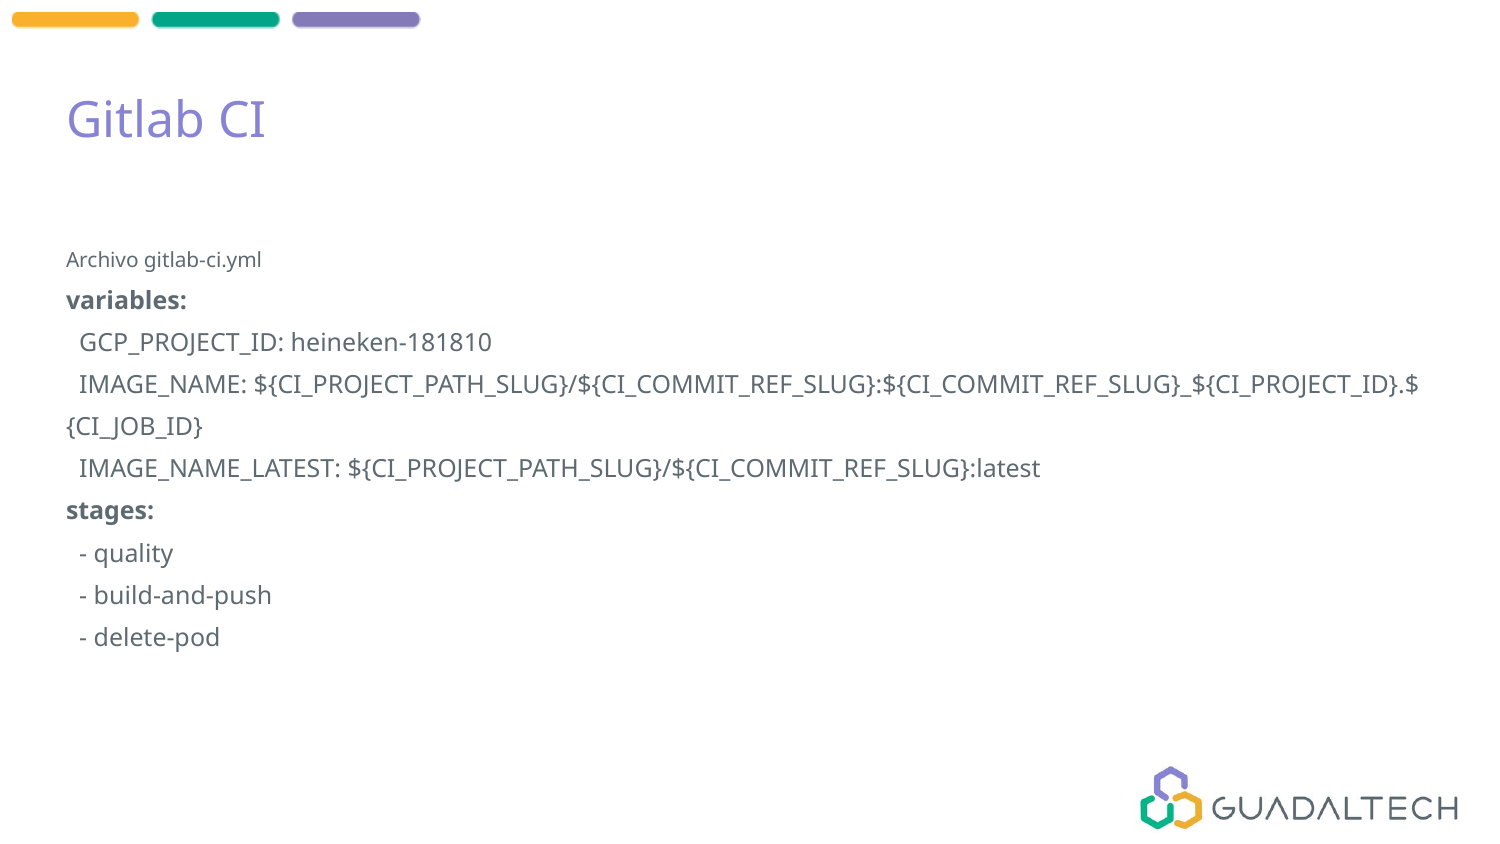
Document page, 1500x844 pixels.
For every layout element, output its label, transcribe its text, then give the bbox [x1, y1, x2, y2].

picture [12, 12, 421, 29]
list Archivo gitlab-ci.yml variables: GCP_PROJECT_ID: heineken-181810 IMAGE_NAME: ${CI_PROJECT_PATH_SLUG}/${CI_COMMIT_REF_SLUG}:${CI_COMMIT_REF_SLUG}_${CI_PROJECT_ID}.${CI_JOB_ID} IMAGE_NAME_LATEST: ${CI_PROJECT_PATH_SLUG}/${CI_COMMIT_REF_SLUG}:latest stages: - quality - build-and-push - delete-pod [51, 221, 1449, 783]
title Gitlab CI [51, 72, 1449, 167]
picture [1124, 761, 1473, 834]
